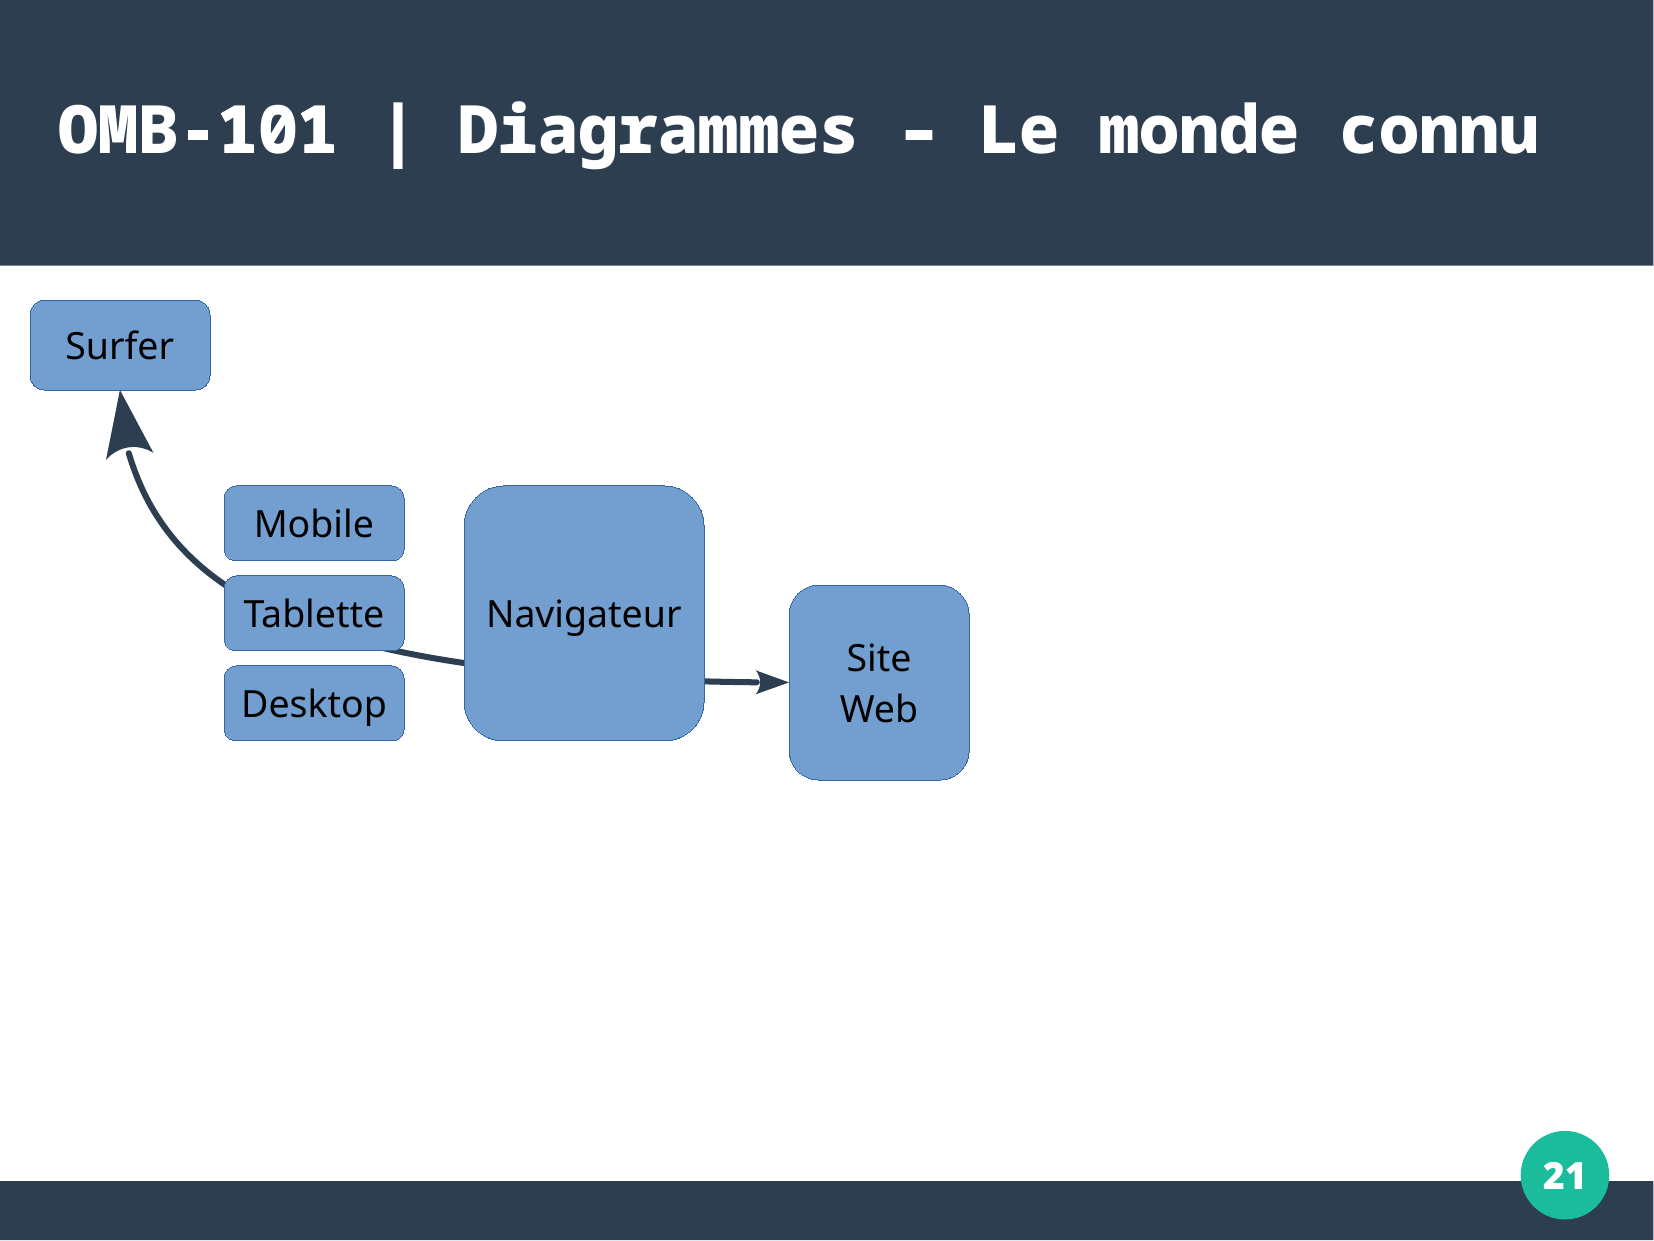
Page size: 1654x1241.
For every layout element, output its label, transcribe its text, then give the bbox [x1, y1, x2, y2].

title OMB-101 | Diagrammes – Le monde connu [59, 49, 1595, 207]
text_box Surfer [30, 300, 211, 391]
text_box Site Web [789, 585, 970, 781]
text_box Desktop [224, 665, 405, 741]
text_box Mobile [224, 485, 405, 561]
text_box Tablette [224, 575, 405, 651]
text_box Navigateur [464, 485, 705, 741]
